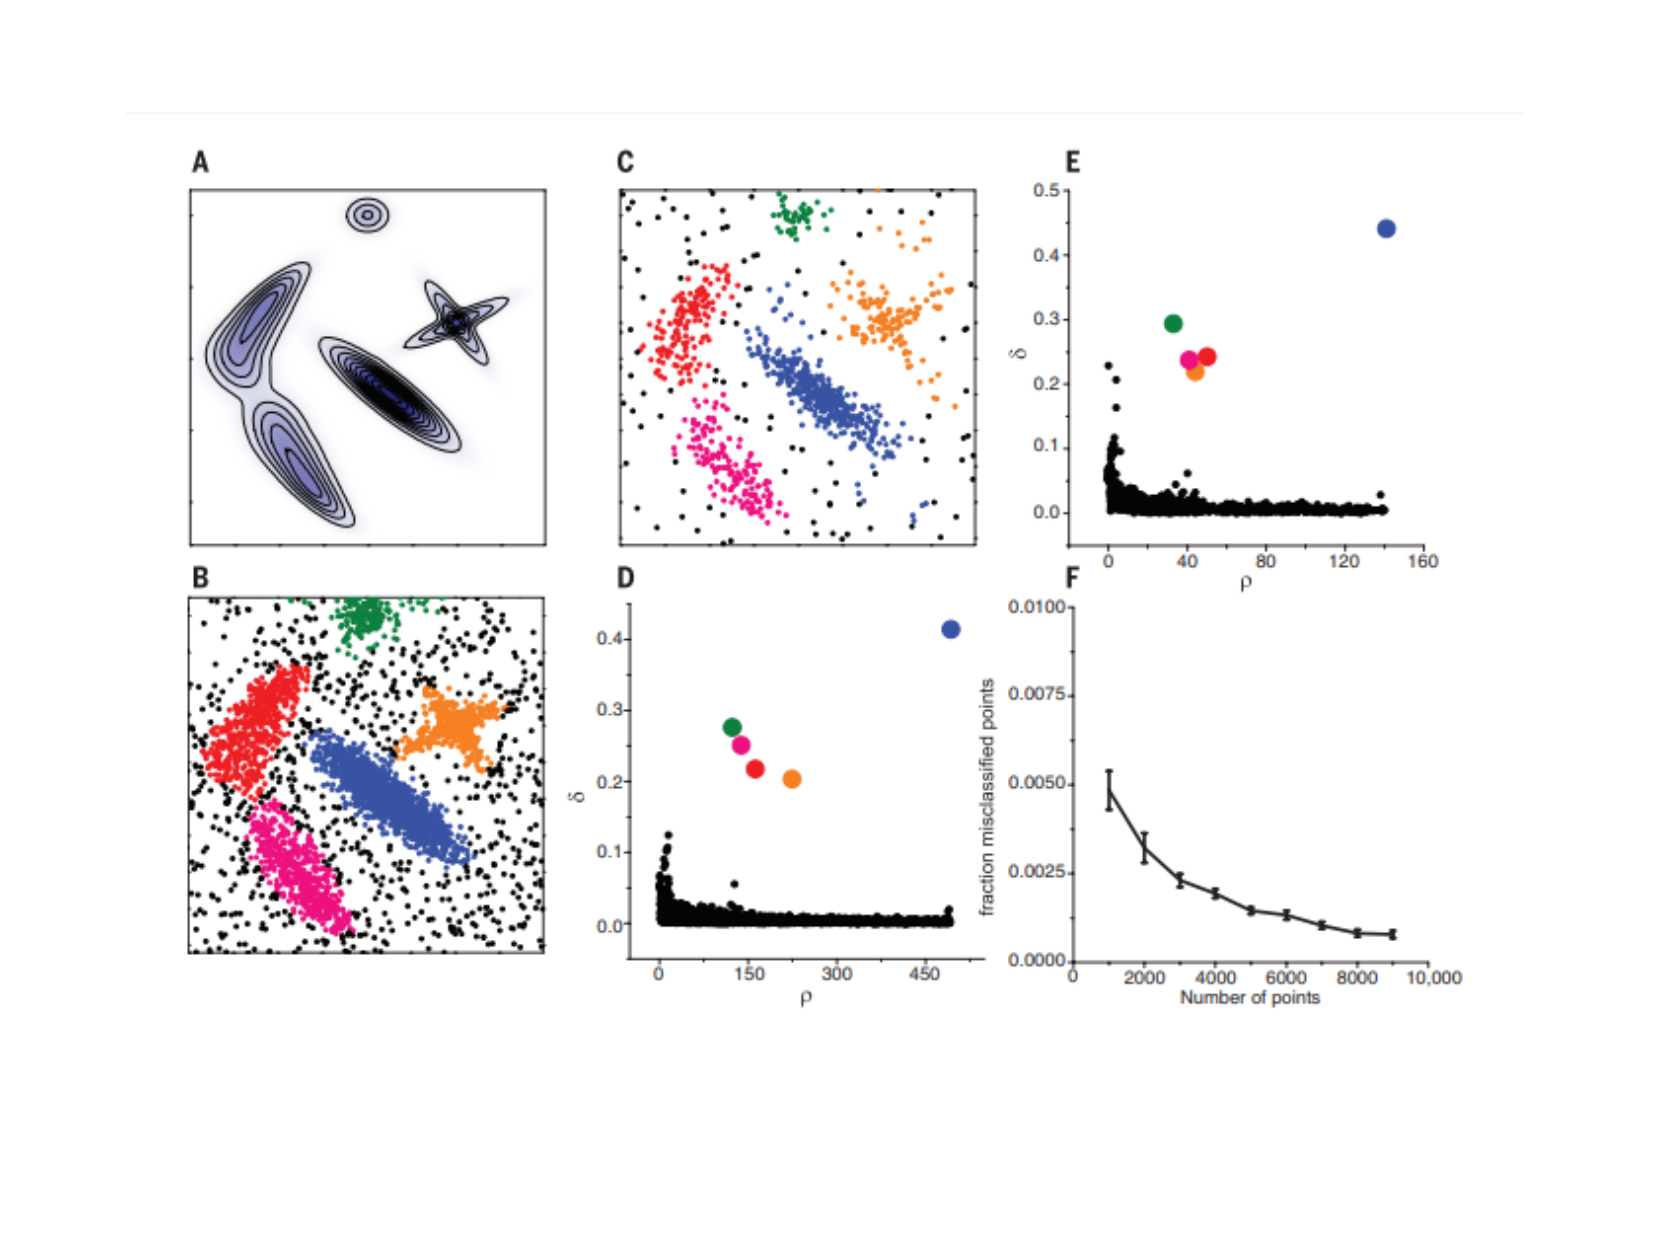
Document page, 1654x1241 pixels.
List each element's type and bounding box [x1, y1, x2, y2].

picture [125, 112, 1524, 1016]
